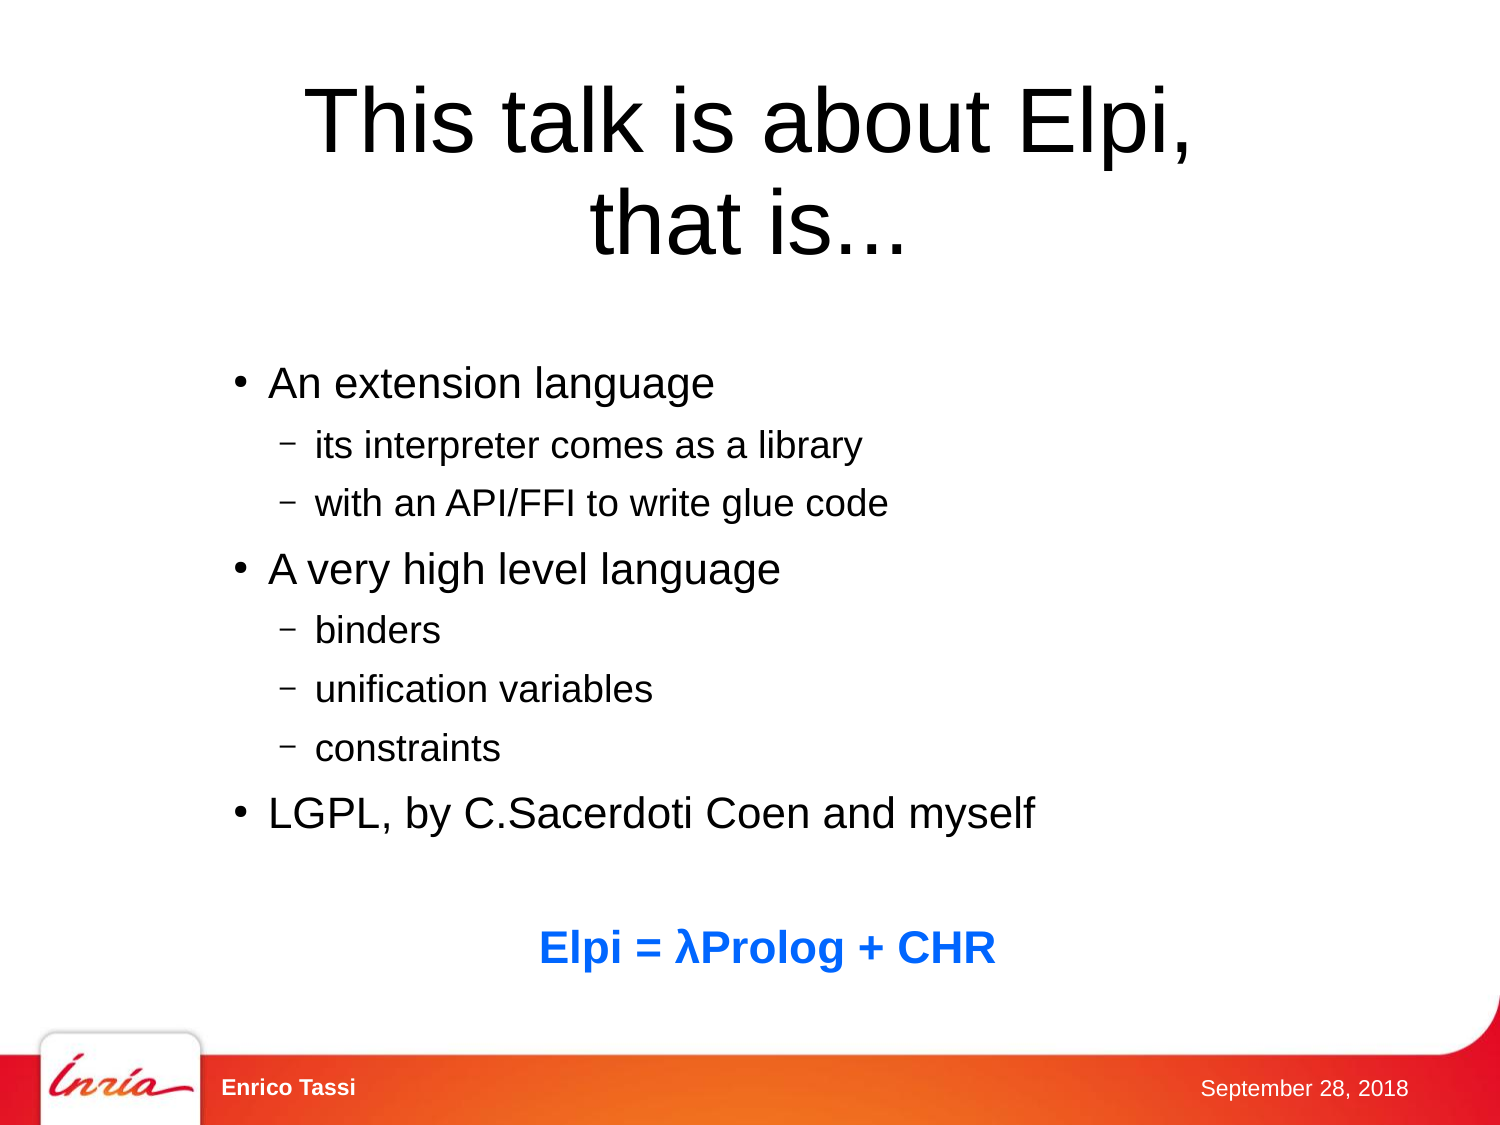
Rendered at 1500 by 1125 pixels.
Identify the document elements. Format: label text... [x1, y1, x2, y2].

title This talk is about Elpi, that is... [131, 69, 1369, 275]
list An extension language its interpreter comes as a library with an API/FFI to write glue code A very high level language binders unification variables constraints LGPL, by C.Sacerdoti Coen and myself [221, 358, 1459, 841]
picture [0, 947, 1500, 1125]
text_box Elpi = λProlog + CHR [465, 915, 1036, 982]
